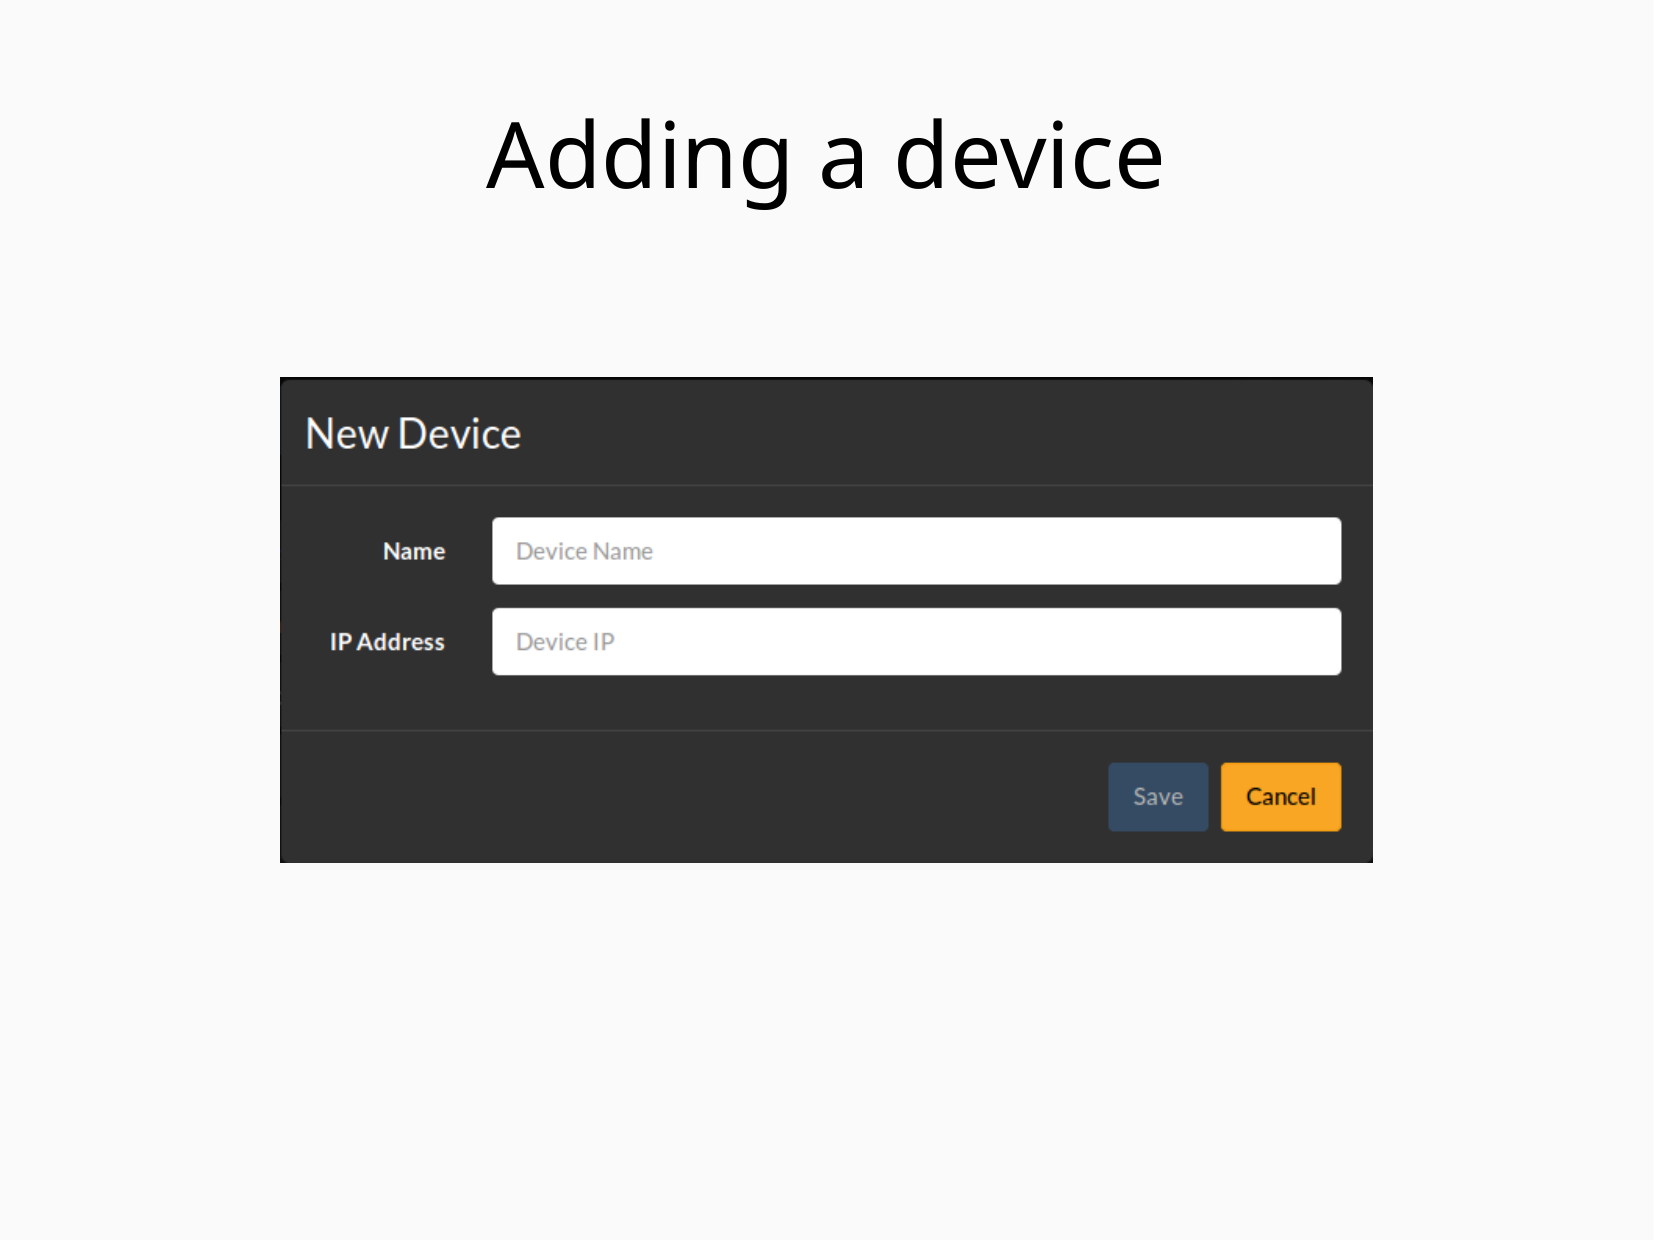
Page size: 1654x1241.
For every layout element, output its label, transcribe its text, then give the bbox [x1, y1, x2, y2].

title Adding a device [82, 49, 1571, 257]
picture [280, 377, 1373, 864]
